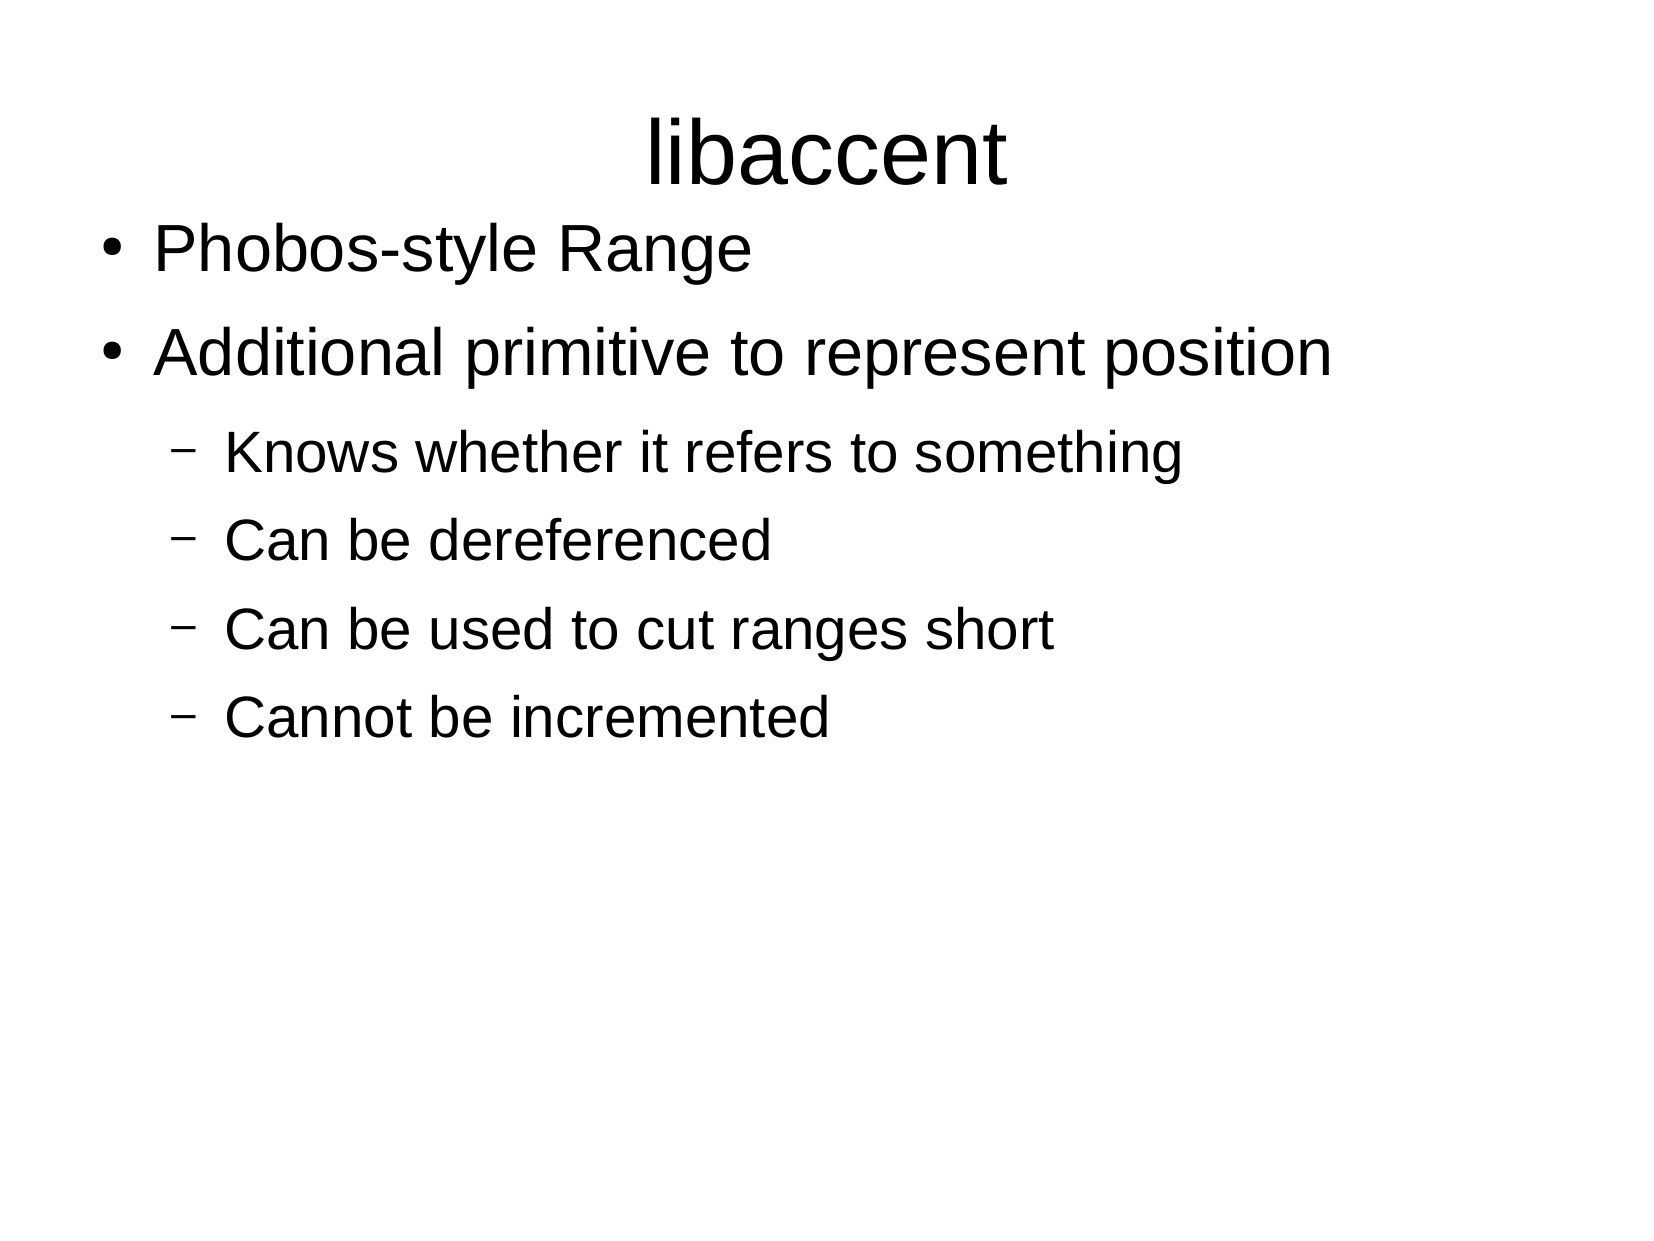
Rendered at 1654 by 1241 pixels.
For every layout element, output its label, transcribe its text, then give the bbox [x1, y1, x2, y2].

title libaccent [82, 49, 1571, 210]
list Phobos-style Range Additional primitive to represent position Knows whether it refers to something Can be dereferenced Can be used to cut ranges short Cannot be incremented [82, 210, 1571, 931]
